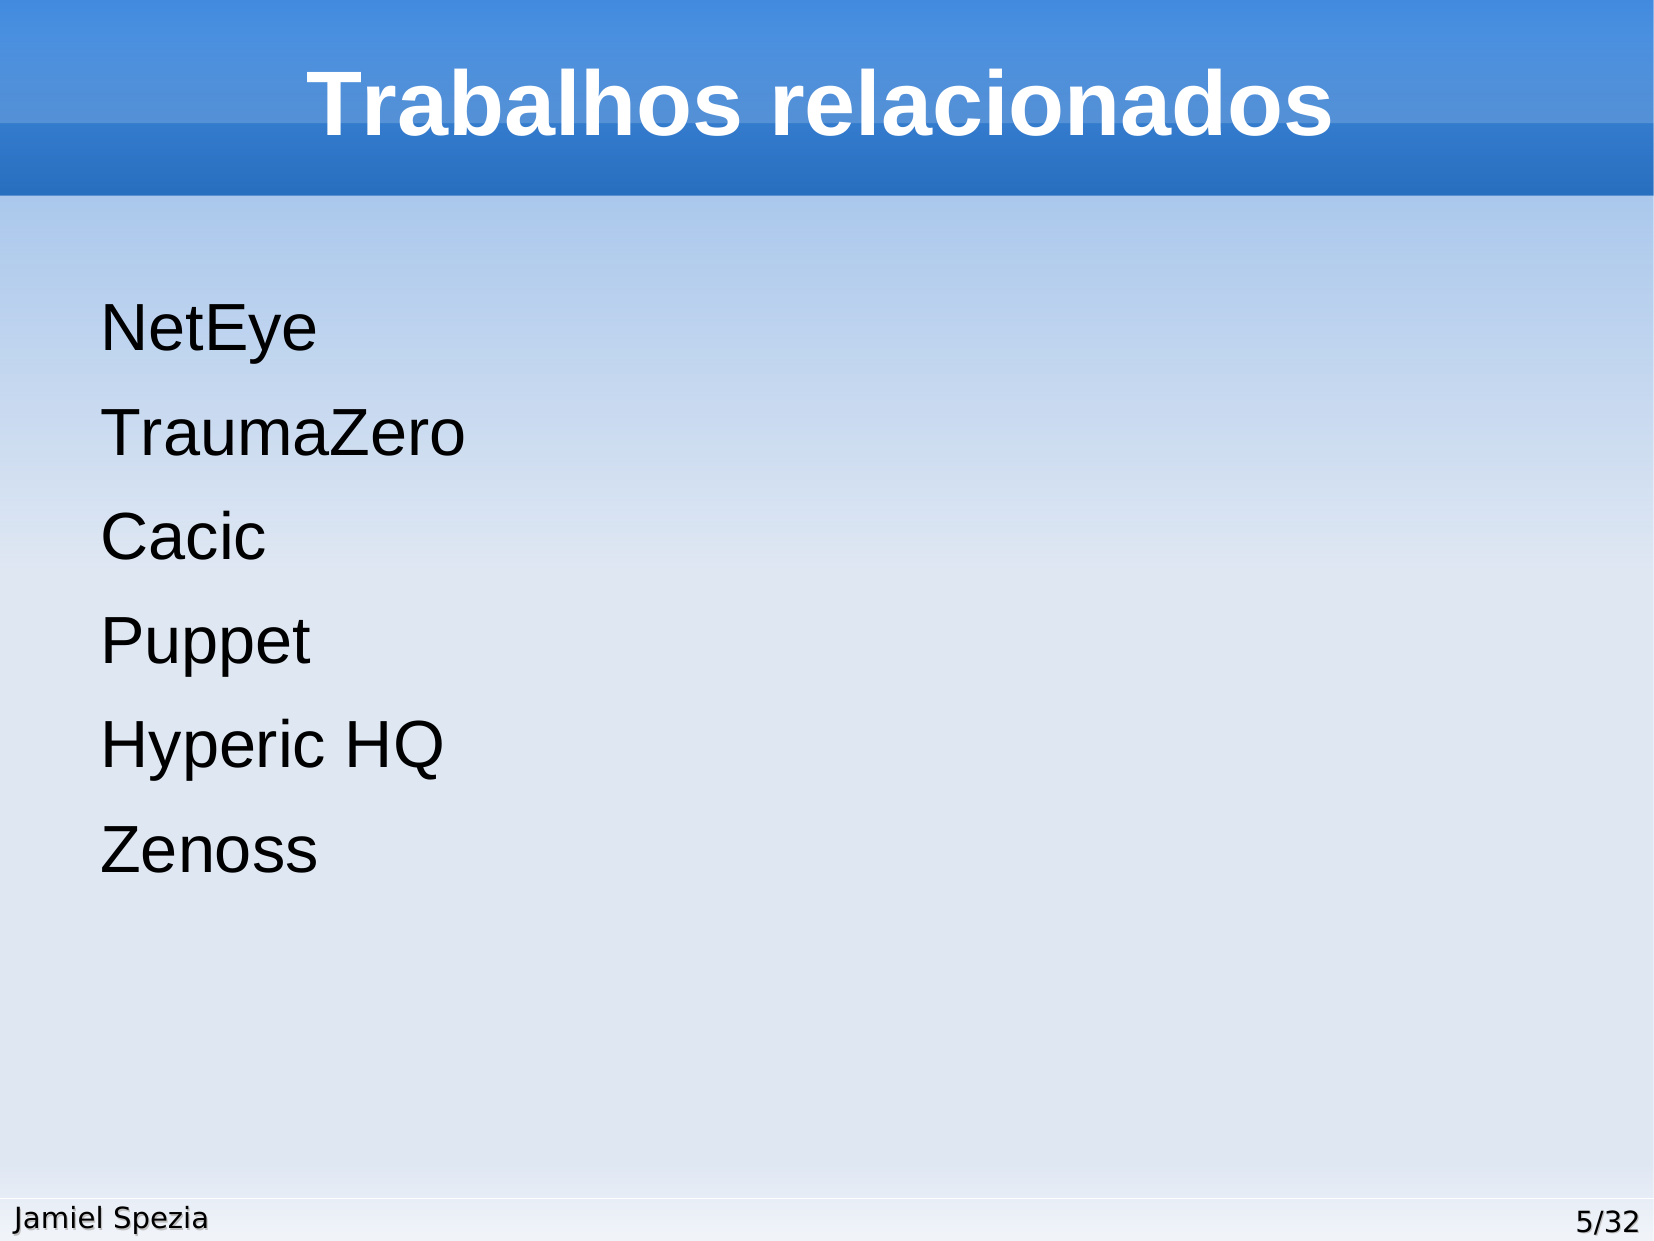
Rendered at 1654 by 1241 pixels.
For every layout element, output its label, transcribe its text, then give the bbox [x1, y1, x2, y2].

picture [0, 1199, 1654, 1241]
picture [0, 0, 1654, 1198]
list NetEye TraumaZero Cacic Puppet Hyperic HQ Zenoss [82, 290, 1571, 1094]
title Trabalhos relacionados [76, 0, 1565, 208]
